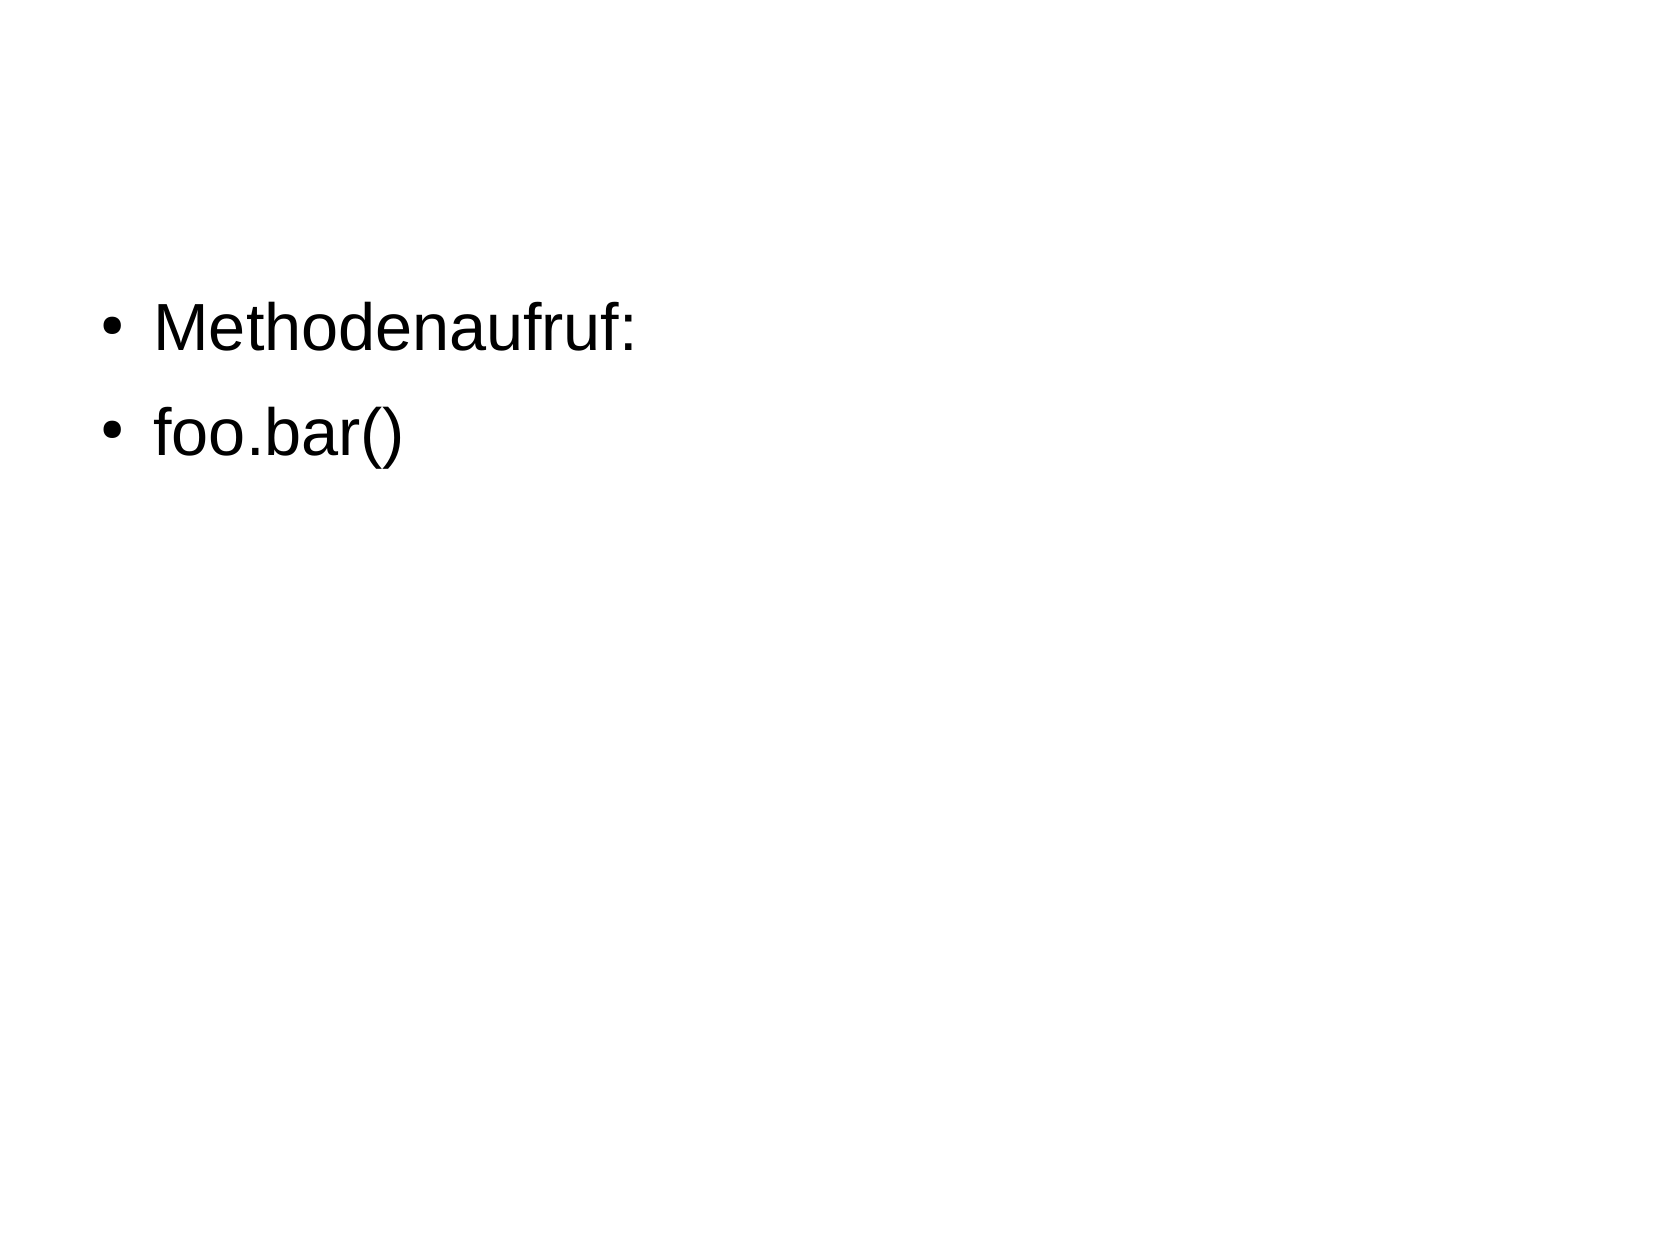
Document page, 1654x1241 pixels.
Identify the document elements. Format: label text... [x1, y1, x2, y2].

list Methodenaufruf: foo.bar() [82, 290, 1571, 1109]
